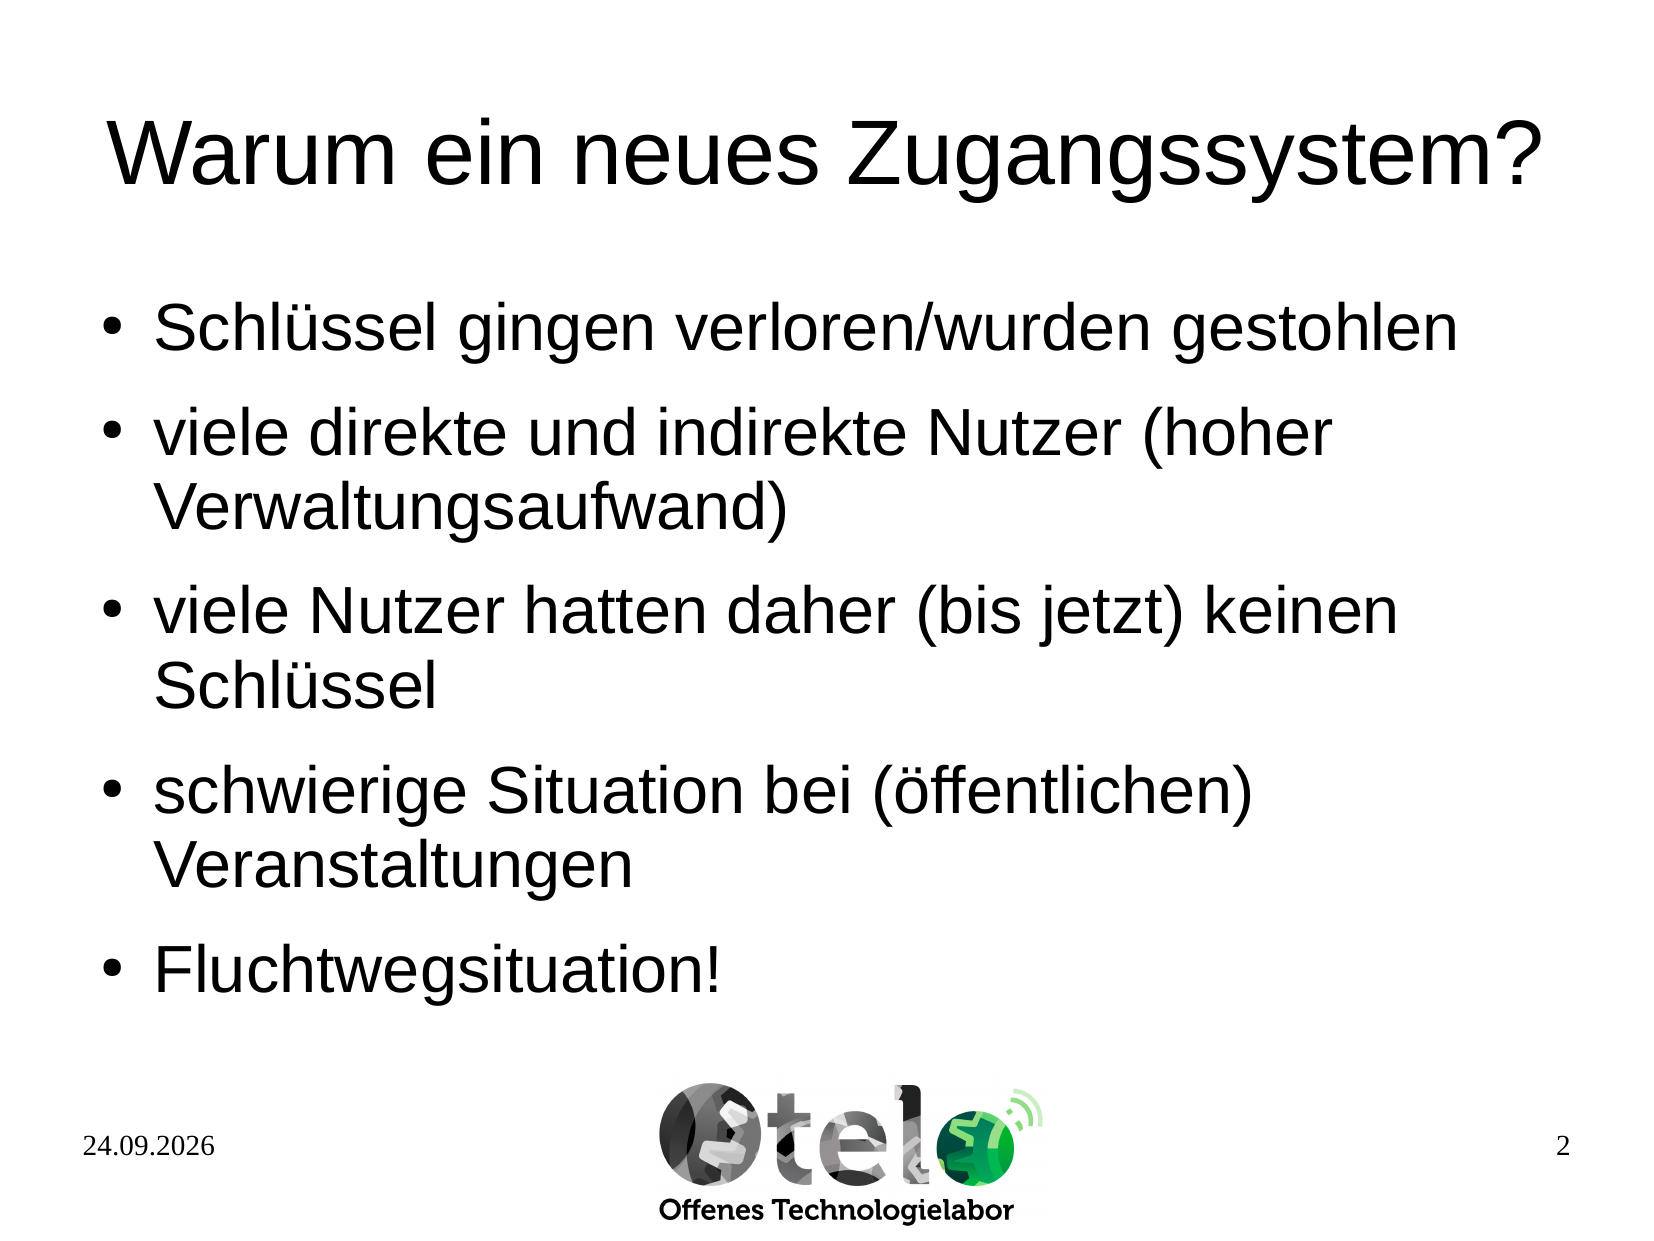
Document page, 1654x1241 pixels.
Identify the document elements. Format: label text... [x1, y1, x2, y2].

title Warum ein neues Zugangssystem? [82, 49, 1571, 257]
picture [649, 1071, 1050, 1229]
list Schlüssel gingen verloren/wurden gestohlen viele direkte und indirekte Nutzer (hoher Verwaltungsaufwand) viele Nutzer hatten daher (bis jetzt) keinen Schlüssel schwierige Situation bei (öffentlichen) Veranstaltungen Fluchtwegsituation! [82, 290, 1571, 1010]
